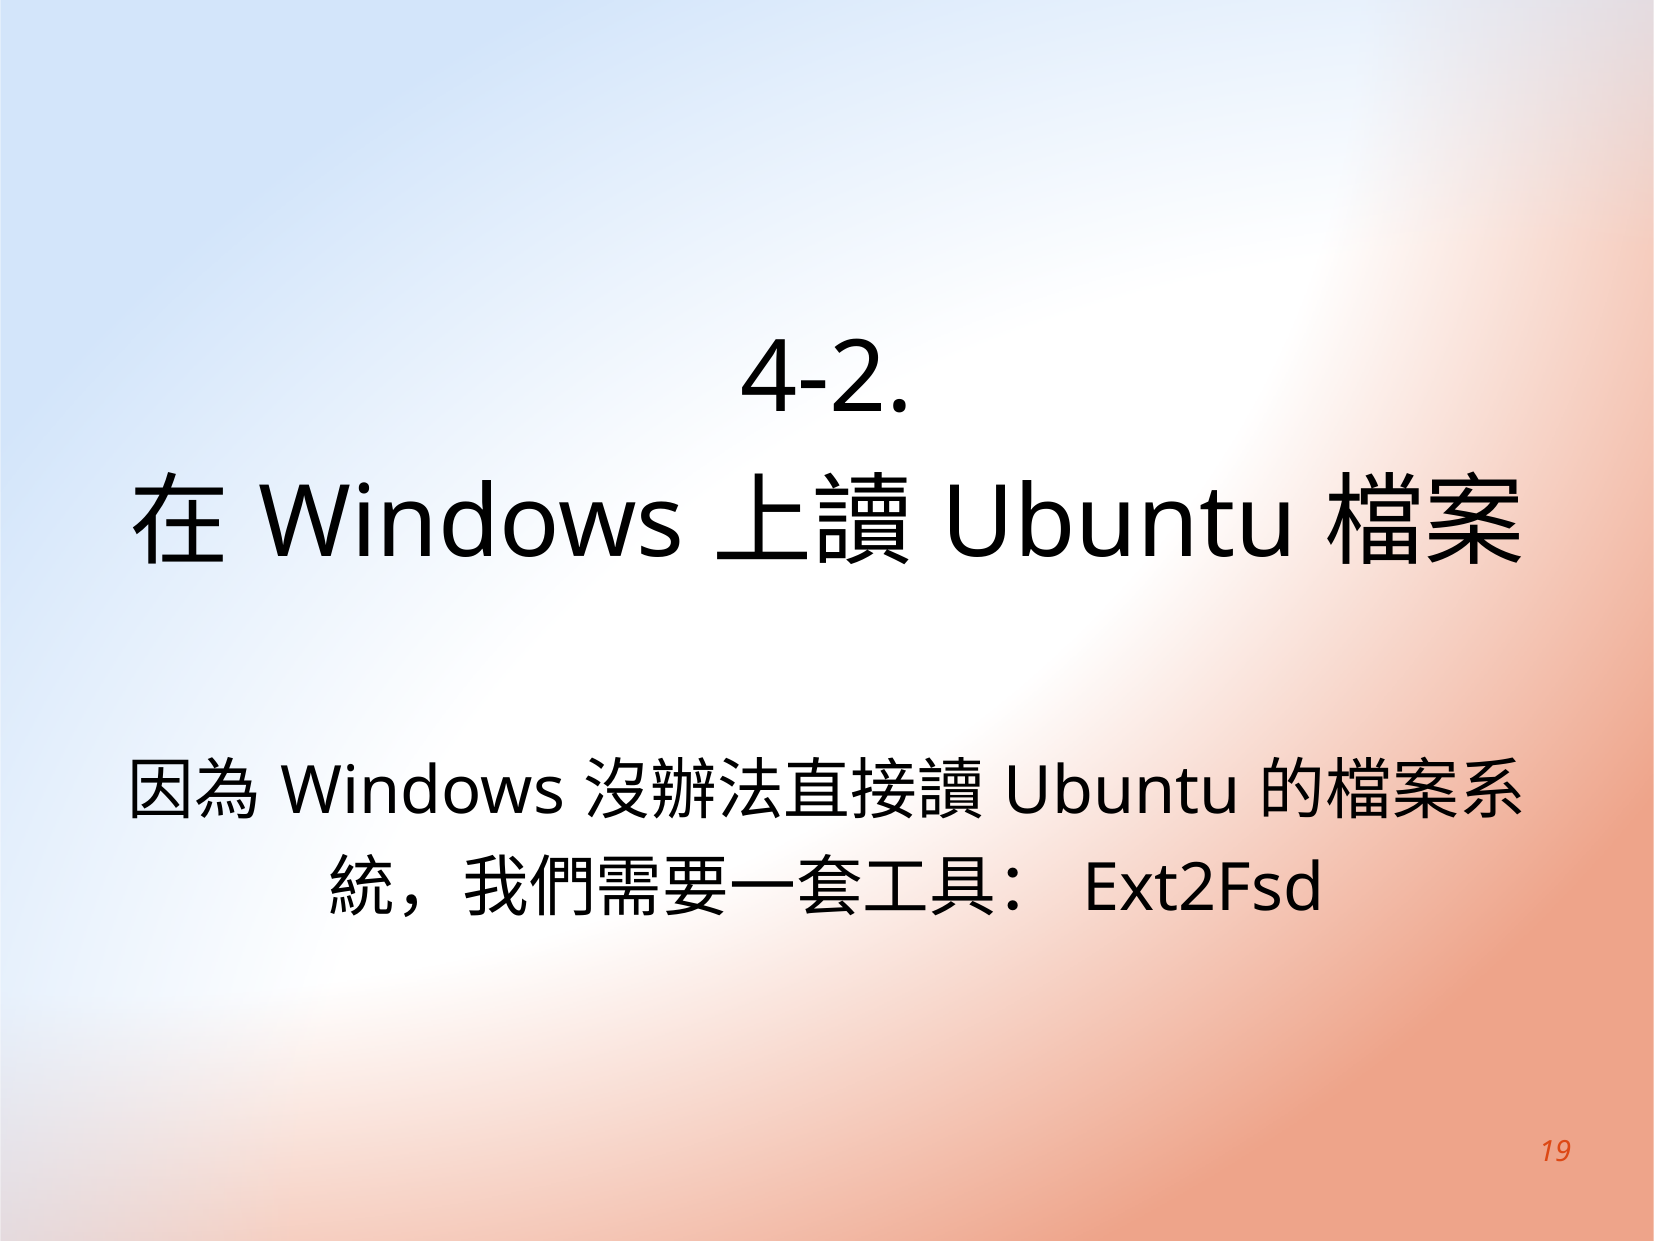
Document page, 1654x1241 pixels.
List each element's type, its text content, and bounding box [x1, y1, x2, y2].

subtitle 4-2. 在Windows上讀Ubuntu檔案 因為Windows沒辦法直接讀Ubuntu的檔案系統，我們需要一套工具：Ext2Fsd [82, 49, 1571, 1186]
picture [0, 0, 1654, 1241]
